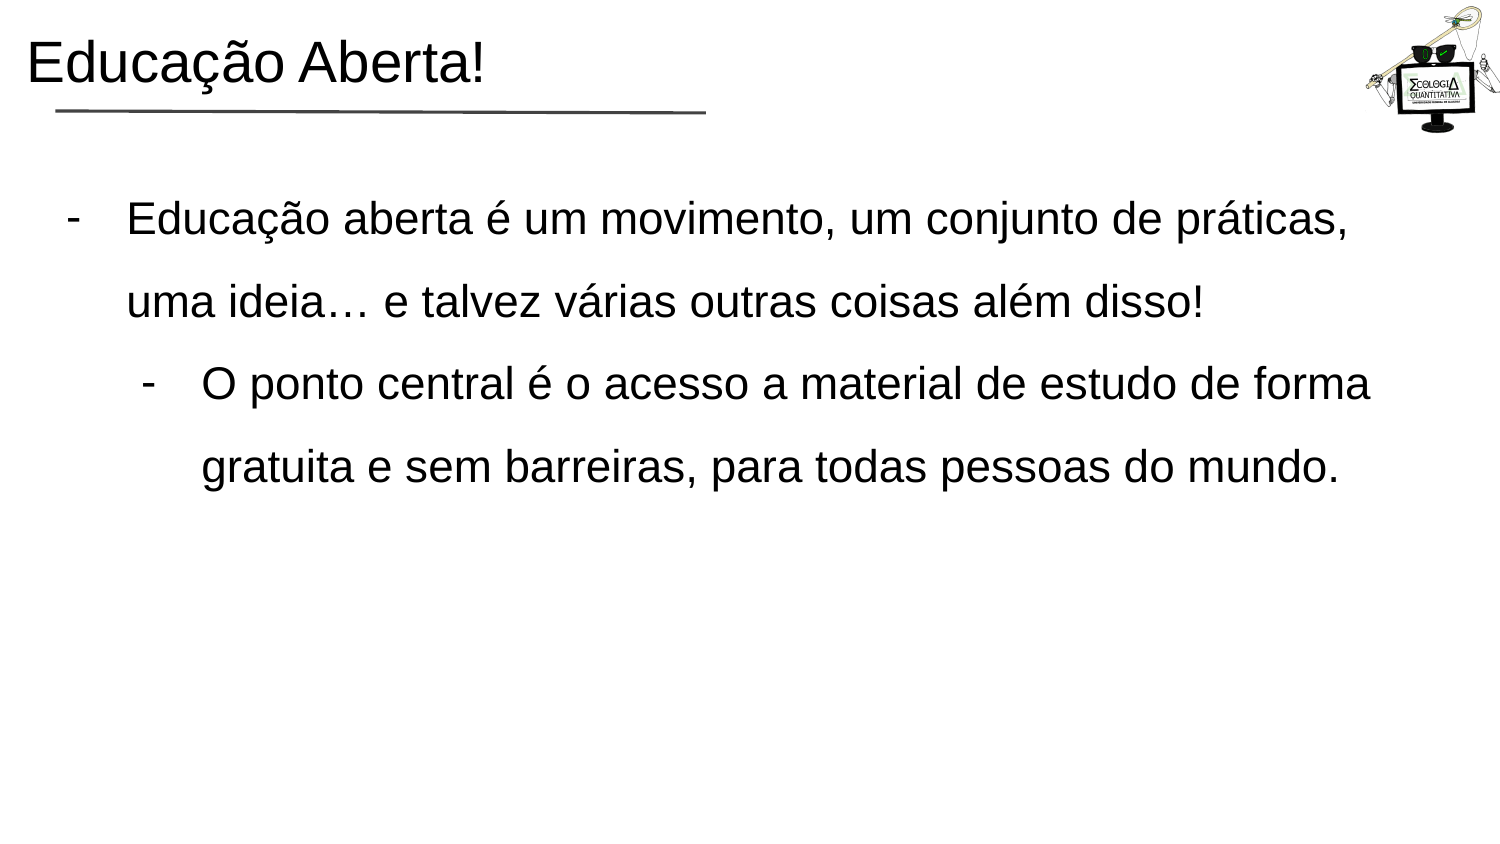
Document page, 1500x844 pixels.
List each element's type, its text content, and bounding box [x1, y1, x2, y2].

text_box Educação Aberta! [11, 9, 1210, 117]
text_box Educação aberta é um movimento, um conjunto de práticas, uma ideia… e talvez várias outras coisas além disso! O ponto central é o acesso a material de estudo de forma gratuita e sem barreiras, para todas pessoas do mundo. [36, 146, 1412, 801]
picture [1365, 3, 1500, 135]
